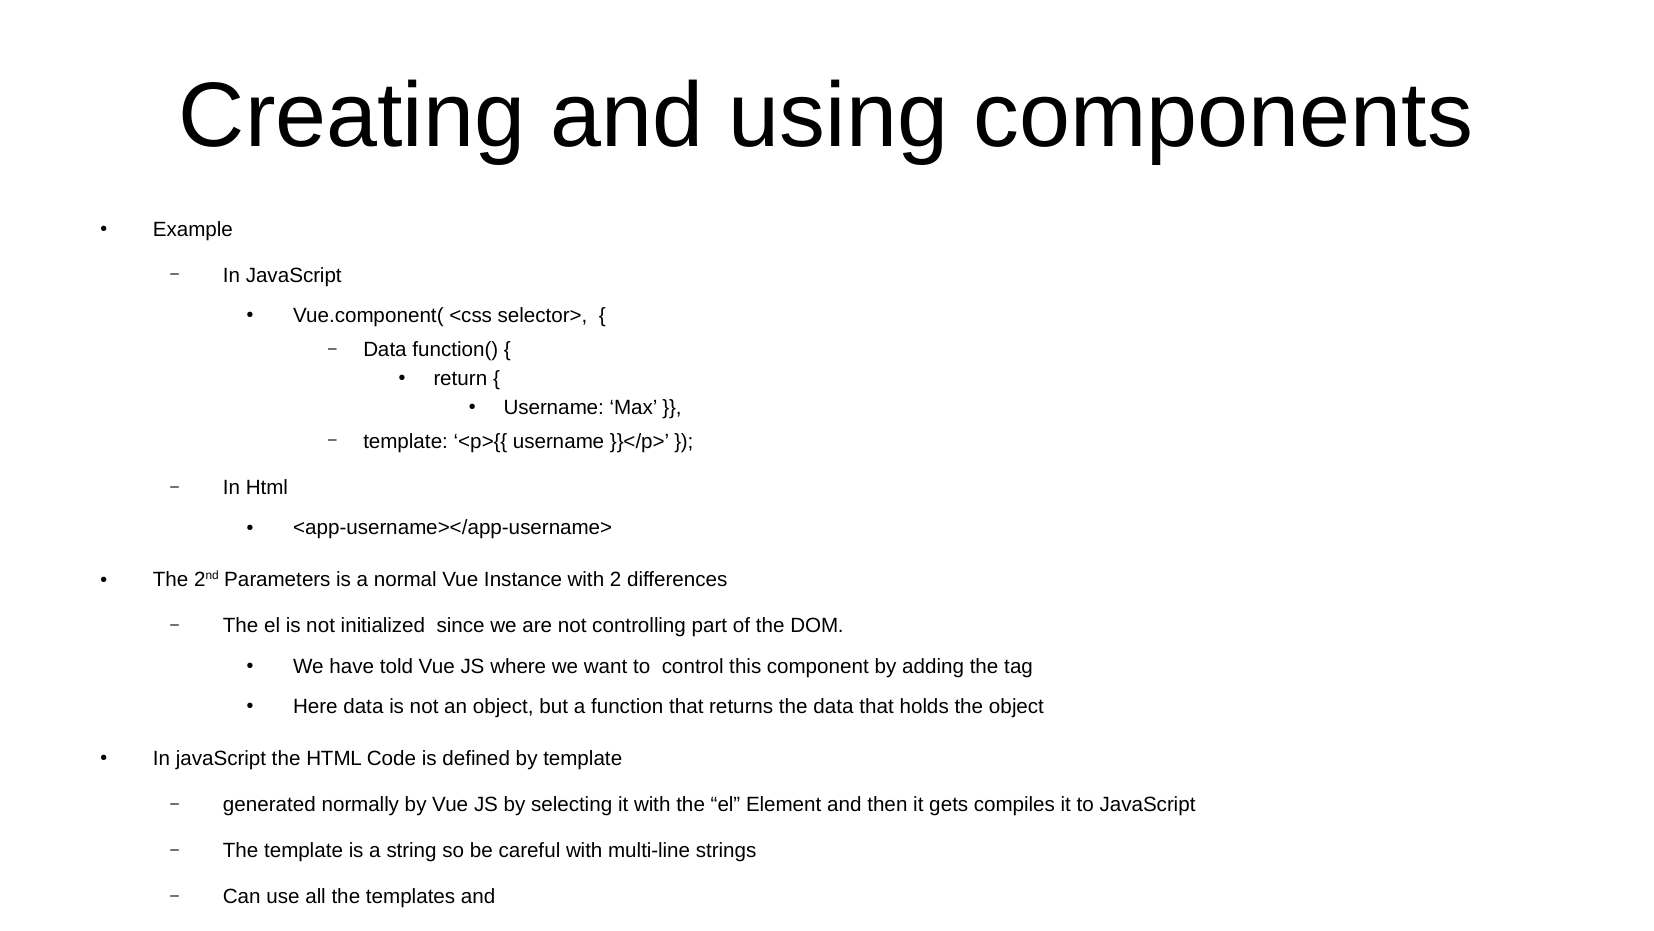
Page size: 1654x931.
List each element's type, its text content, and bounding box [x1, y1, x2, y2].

list Example In JavaScript Vue.component( <css selector>, { Data function() { return { Username: ‘Max’ }}, template: ‘<p>{{ username }}</p>’ }); In Html <app-username></app-username> The 2nd Parameters is a normal Vue Instance with 2 differences The el is not initialized since we are not controlling part of the DOM. We have told Vue JS where we want to control this component by adding the tag Here data is not an object, but a function that returns the data that holds the object In javaScript the HTML Code is defined by template generated normally by Vue JS by selecting it with the “el” Element and then it gets compiles it to JavaScript The template is a string so be careful with multi-line strings Can use all the templates and [82, 217, 1576, 916]
title Creating and using components [82, 37, 1571, 193]
